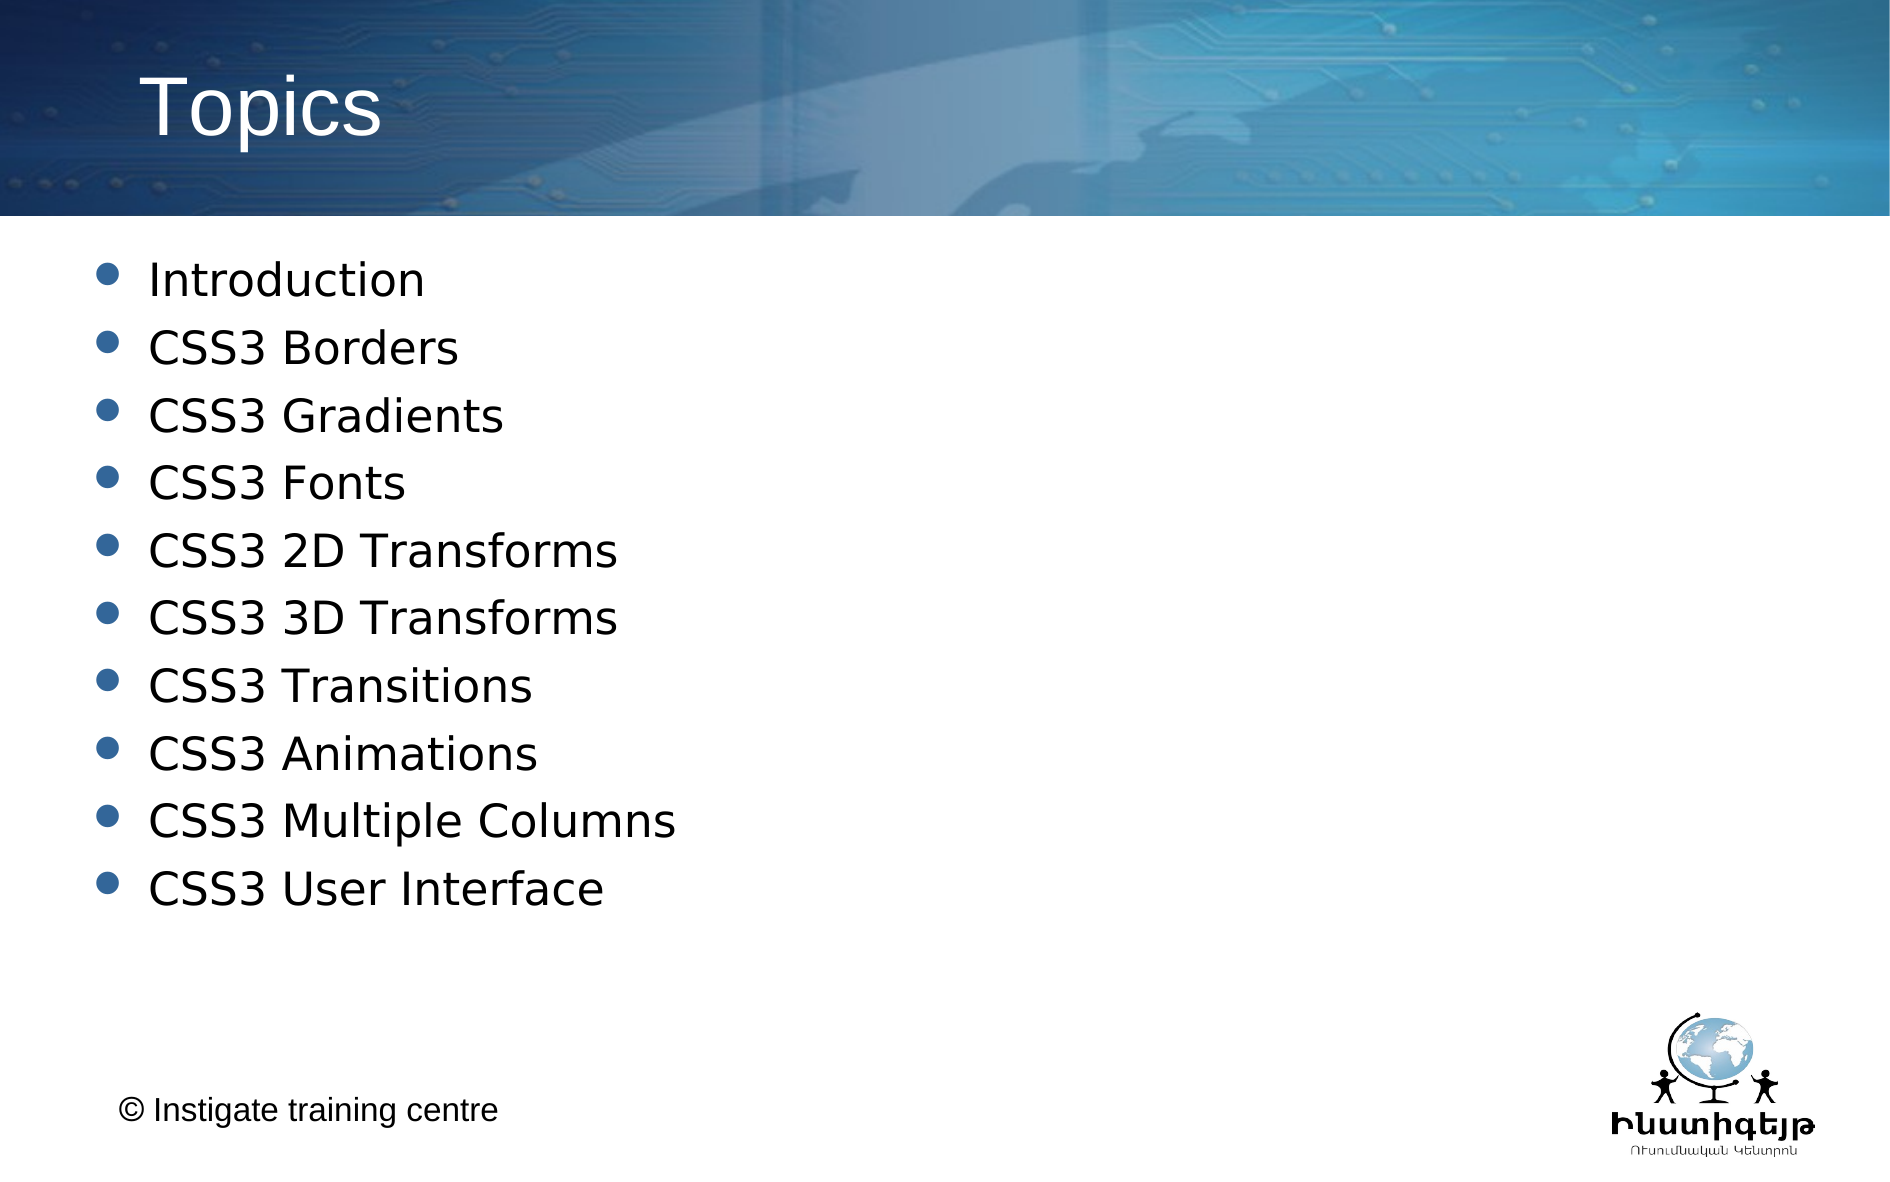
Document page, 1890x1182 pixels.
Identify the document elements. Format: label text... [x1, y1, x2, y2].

list Introduction CSS3 Borders CSS3 Gradients CSS3 Fonts CSS3 2D Transforms CSS3 3D Transforms CSS3 Transitions CSS3 Animations CSS3 Multiple Columns CSS3 User Interface [93, 258, 1783, 280]
picture [1612, 1012, 1815, 1157]
picture [0, 0, 1890, 216]
